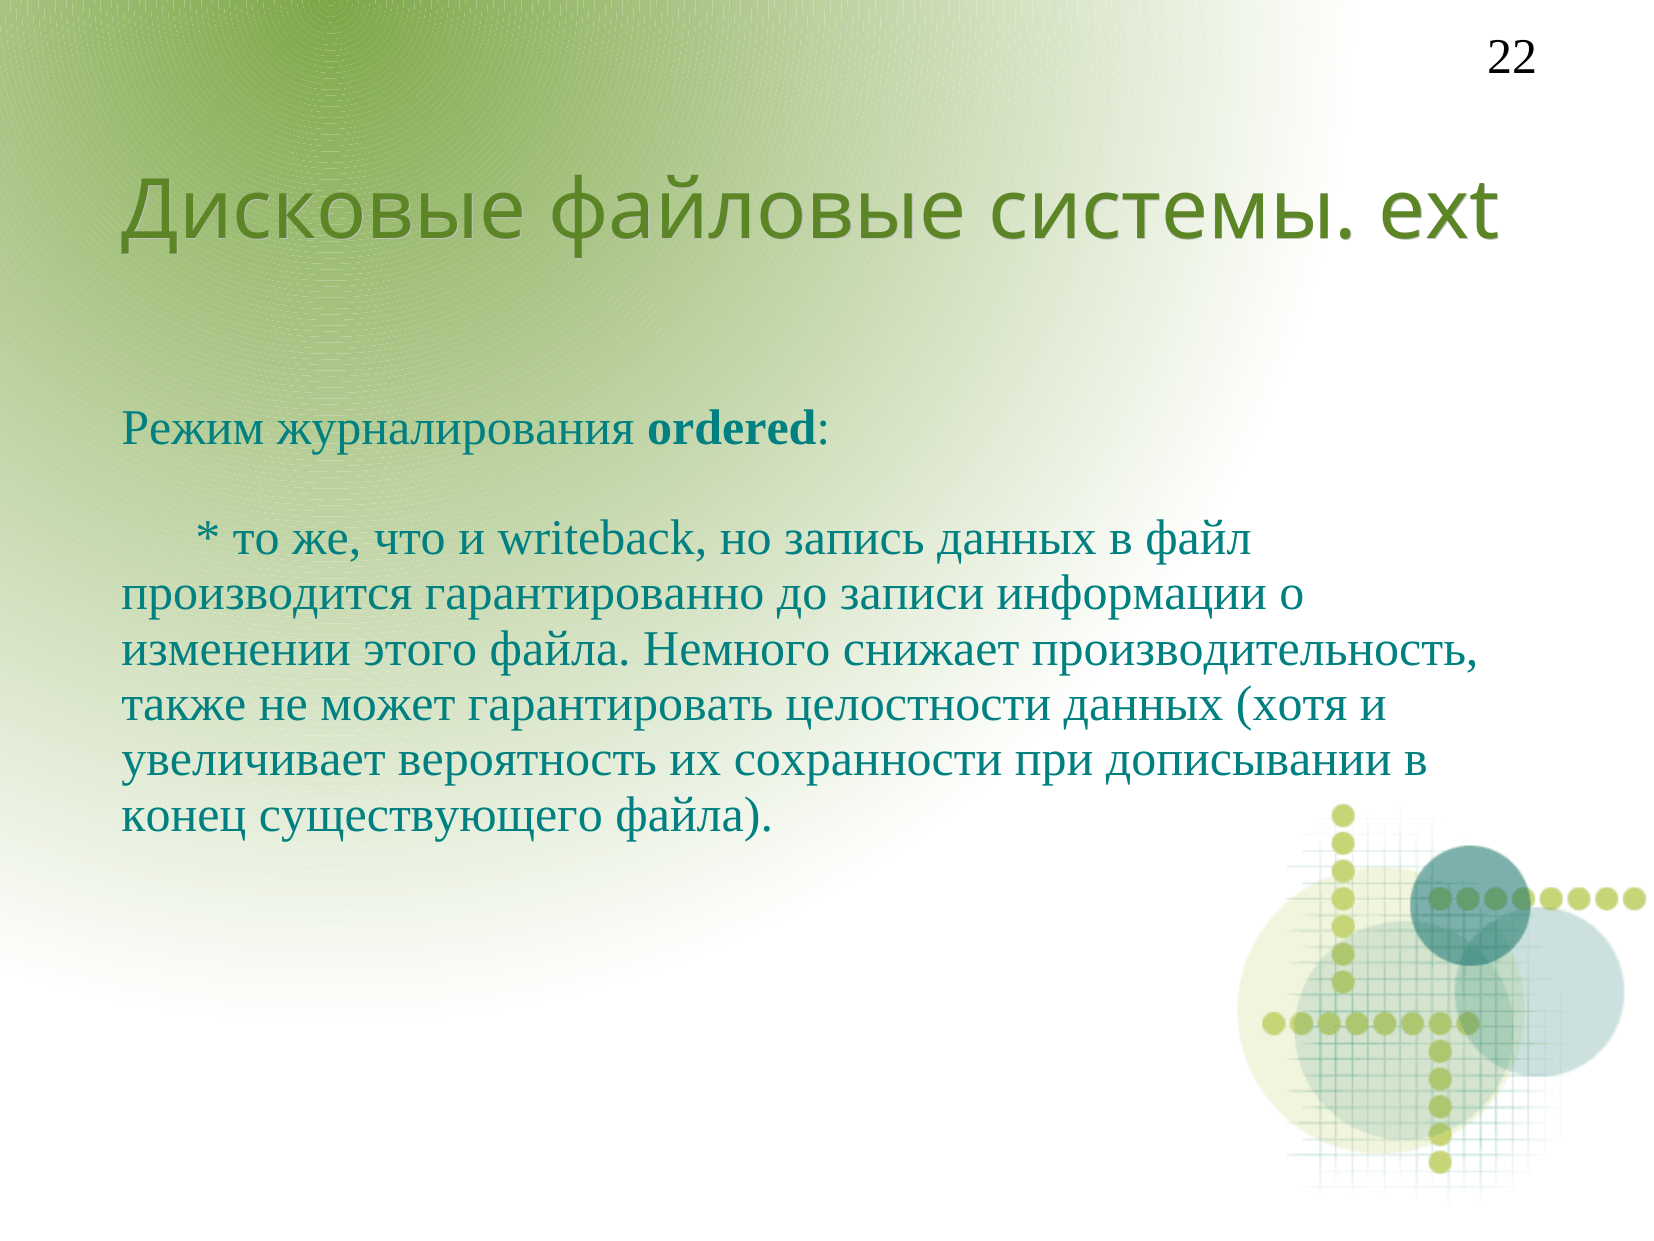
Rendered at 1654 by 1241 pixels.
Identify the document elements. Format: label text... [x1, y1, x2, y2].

picture [1224, 792, 1654, 1211]
title Дисковые файловые системы. ext [121, 102, 1534, 311]
subtitle Режим журналирования ordered: * то же, что и writeback, но запись данных в файл производится гарантированно до записи информации о изменении этого файла. Немного снижает производительность, также не может гарантировать целостности данных (хотя и увеличивает вероятность их сохранности при дописывании в конец существующего файла). [121, 311, 1534, 1067]
text_box <номер> [1498, 29, 1654, 89]
